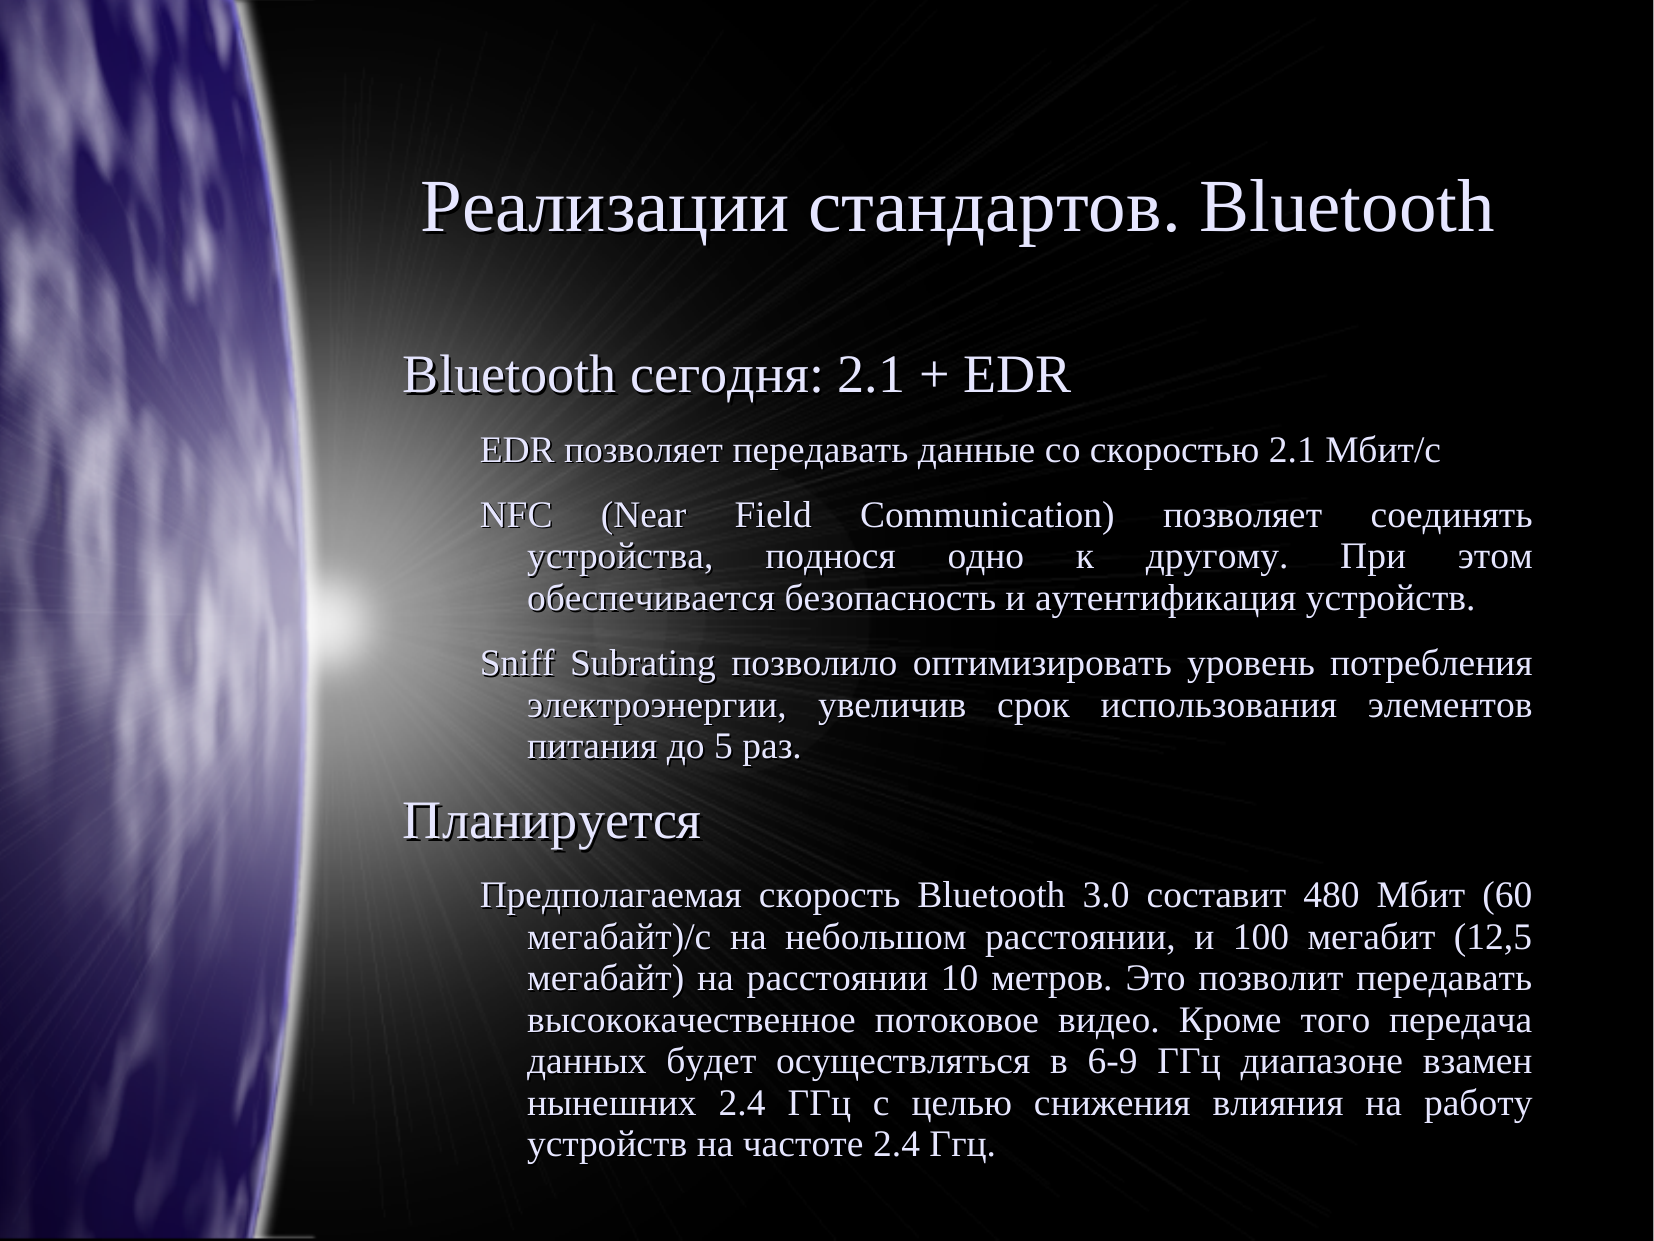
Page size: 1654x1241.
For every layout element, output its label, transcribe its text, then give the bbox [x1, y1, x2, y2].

picture [0, 0, 1654, 1241]
title Реализации стандартов. Bluetooth [383, 110, 1534, 303]
list Bluetooth сегодня: 2.1 + EDR EDR позволяет передавать данные со скоростью 2.1 Мбит/с NFC (Near Field Communication) позволяет соединять устройства, поднося одно к другому. При этом обеспечивается безопасность и аутентификация устройств. Sniff Subrating позволило оптимизировать уровень потребления электроэнергии, увеличив срок использования элементов питания до 5 раз. Планируется Предполагаемая скорость Bluetooth 3.0 составит 480 Мбит (60 мегабайт)/с на небольшом расстоянии, и 100 мегабит (12,5 мегабайт) на расстоянии 10 метров. Это позволит передавать высококачественное потоковое видео. Кроме того передача данных будет осуществляться в 6-9 ГГц диапазоне взамен нынешних 2.4 ГГц с целью снижения влияния на работу устройств на частоте 2.4 Ггц. [385, 344, 1534, 1181]
